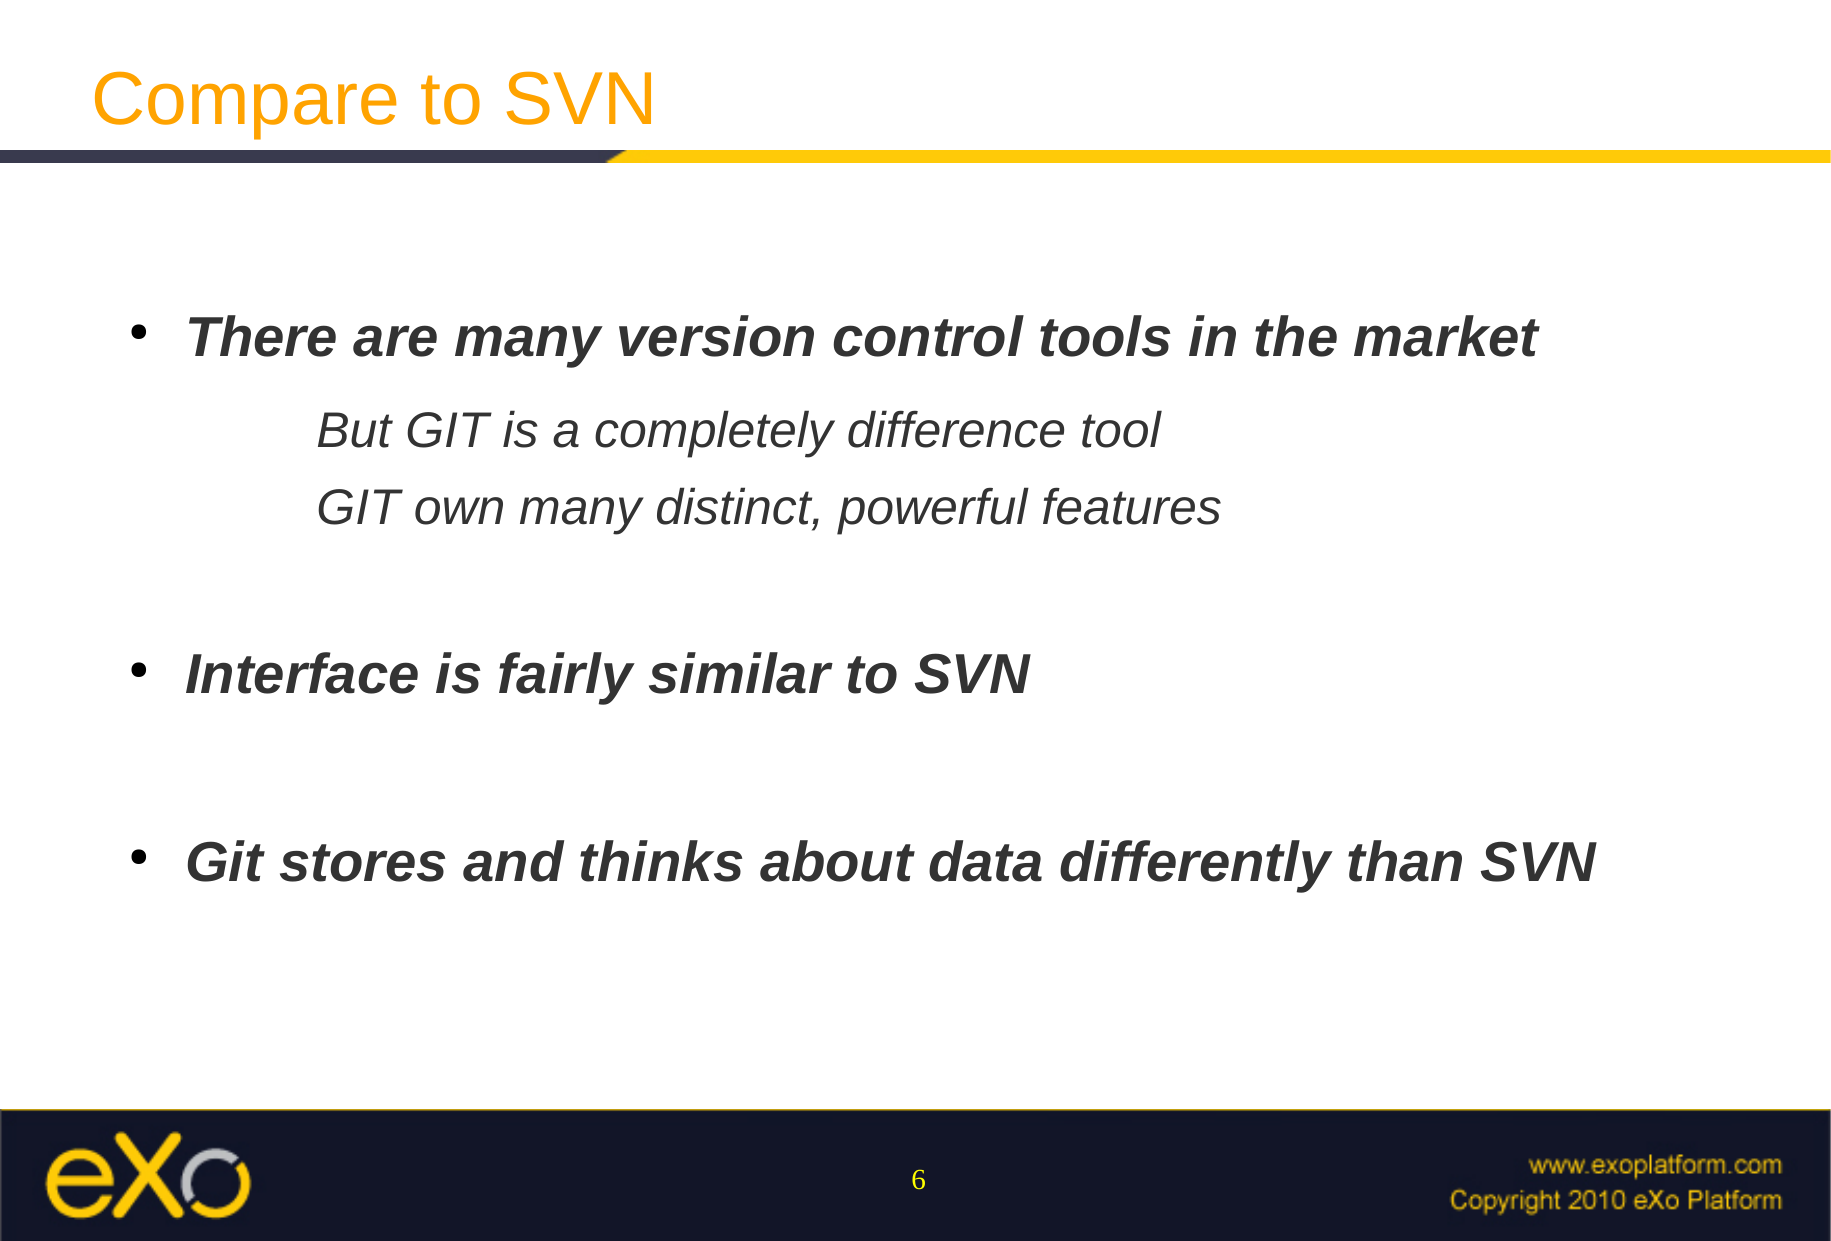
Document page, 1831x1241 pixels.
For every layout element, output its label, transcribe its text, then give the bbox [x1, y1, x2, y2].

text_box Compare to SVN [91, 49, 1740, 151]
picture [0, 1109, 1831, 1241]
list Interface is fairly similar to SVN [128, 637, 1726, 788]
list There are many version control tools in the market But GIT is a completely difference tool GIT own many distinct, powerful features [128, 300, 1726, 601]
list Git stores and thinks about data differently than SVN [128, 825, 1726, 976]
picture [0, 150, 1831, 163]
